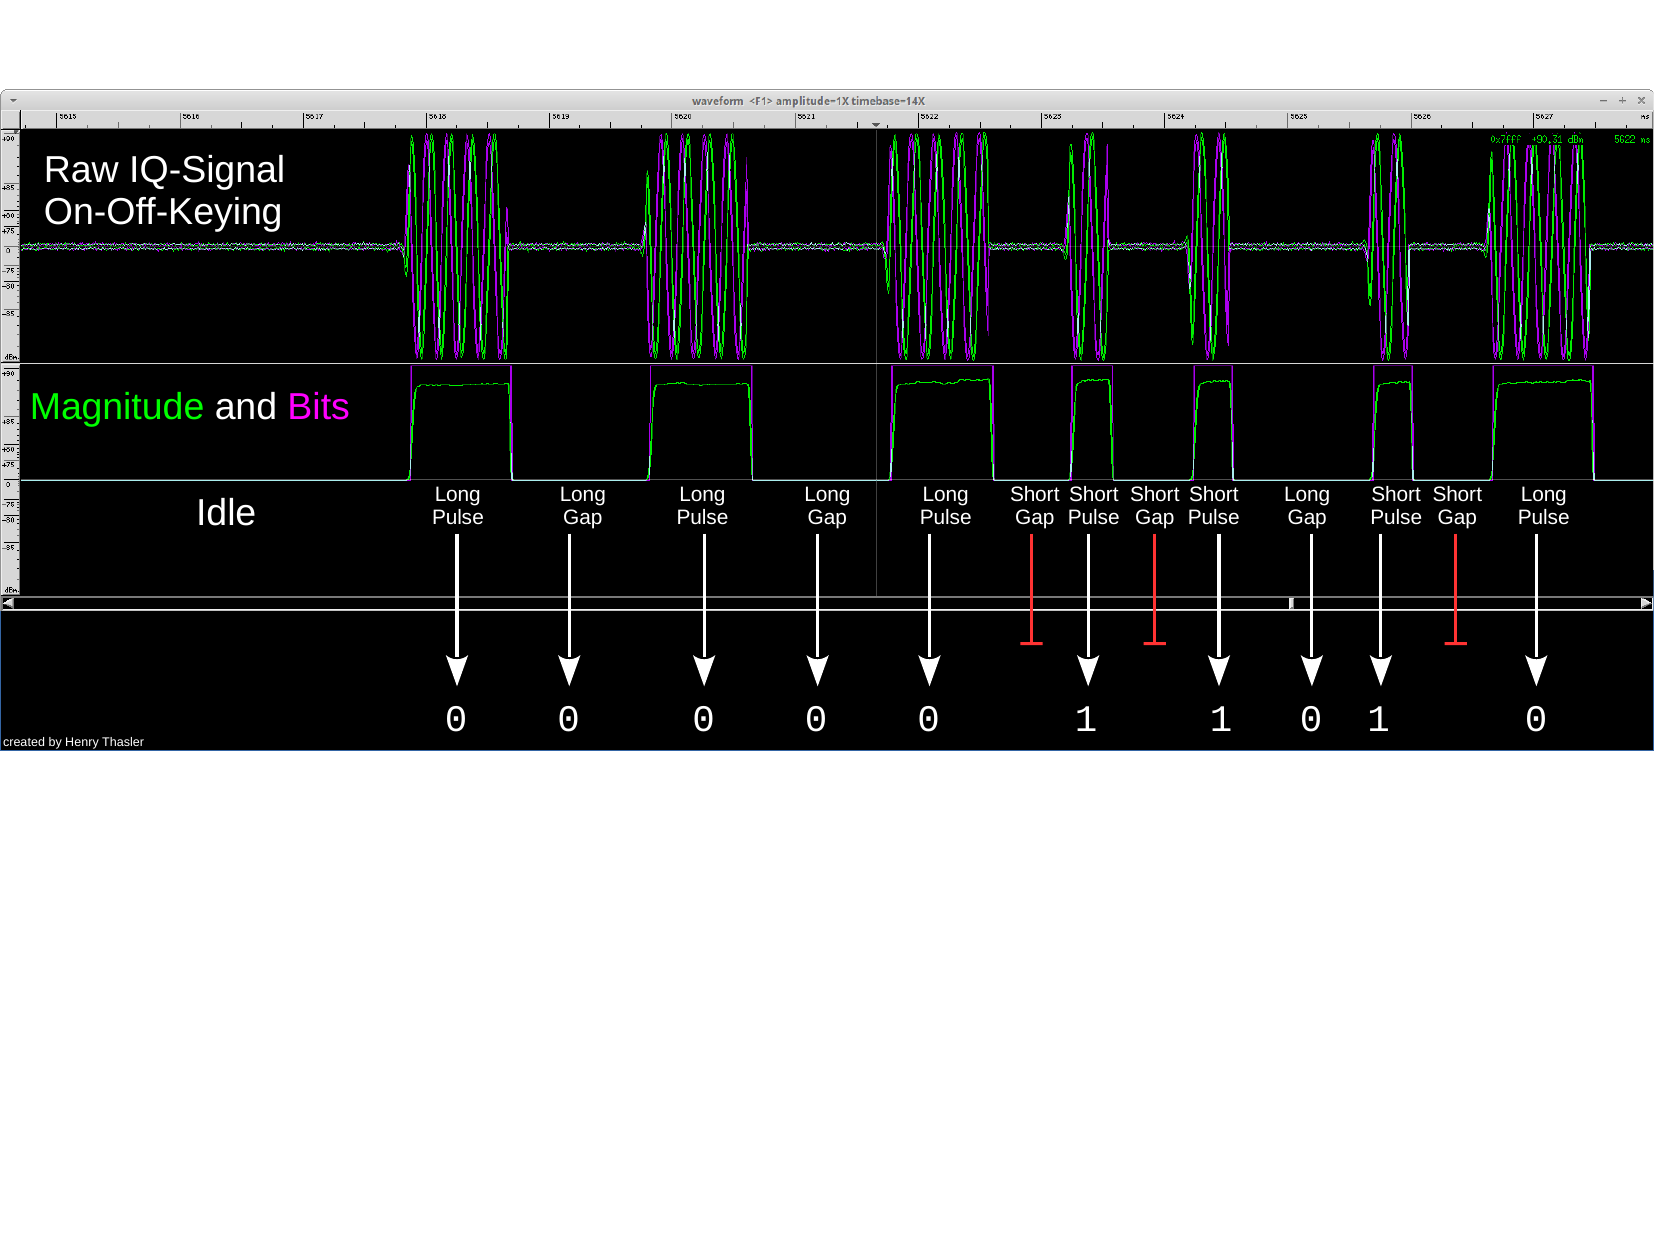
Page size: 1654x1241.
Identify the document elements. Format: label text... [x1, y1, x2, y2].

picture [931, 546, 1030, 611]
text_box created by Henry Thasler [0, 727, 160, 757]
text_box 0 0 0 0 0 1 1 0 1 0 [429, 692, 1585, 751]
text_box Short Pulse [1350, 475, 1412, 546]
picture [1156, 546, 1217, 611]
picture [1313, 546, 1379, 611]
text_box Idle [180, 484, 273, 556]
text_box Long Pulse [899, 475, 992, 546]
text_box Long Gap [784, 475, 871, 546]
text_box [0, 611, 1654, 751]
text_box Long Pulse [1497, 475, 1591, 546]
text_box Long Pulse [656, 475, 749, 546]
text_box Short Gap [992, 475, 1047, 546]
picture [1033, 546, 1087, 611]
text_box Short Pulse [1047, 475, 1110, 546]
text_box Long Gap [540, 475, 626, 546]
picture [0, 89, 1654, 611]
text_box Long Pulse [411, 475, 505, 546]
text_box Short Gap [1412, 475, 1497, 546]
text_box Short Pulse [1200, 475, 1261, 546]
picture [1382, 546, 1454, 611]
text_box Long Gap [1264, 475, 1350, 546]
text_box Raw IQ-Signal On-Off-Keying [29, 141, 301, 241]
picture [1090, 546, 1153, 611]
text_box Magnitude and Bits [15, 378, 365, 436]
text_box Short Gap [1110, 475, 1200, 546]
picture [1457, 546, 1535, 611]
